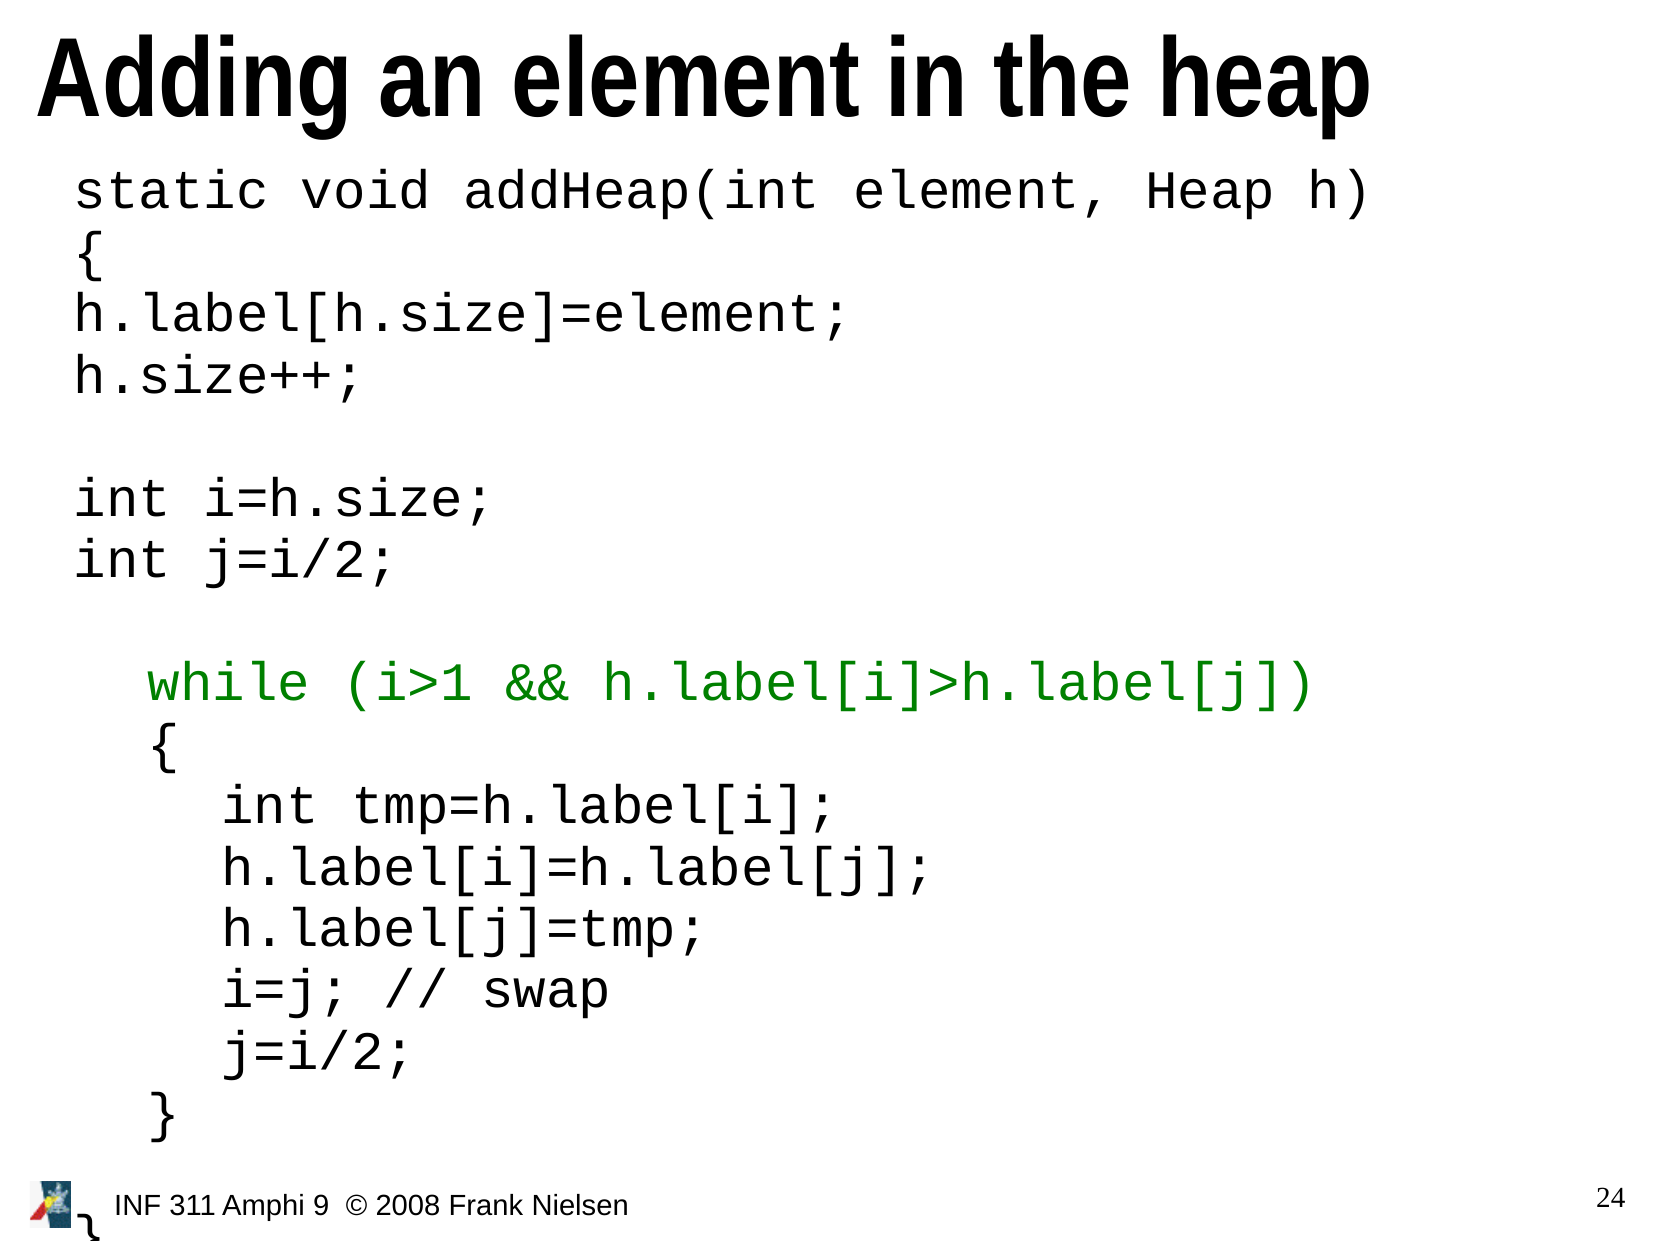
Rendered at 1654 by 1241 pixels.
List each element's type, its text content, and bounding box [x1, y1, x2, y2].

picture [29, 1181, 71, 1228]
text_box Adding an element in the heap [20, 4, 1388, 148]
text_box static void addHeap(int element, Heap h) { h.label[h.size]=element; h.size++; int i=h.size; int j=i/2; while (i>1 && h.label[i]>h.label[j]) { int tmp=h.label[i]; h.label[i]=h.label[j]; h.label[j]=tmp; i=j; // swap j=i/2; } } [59, 156, 1389, 1211]
